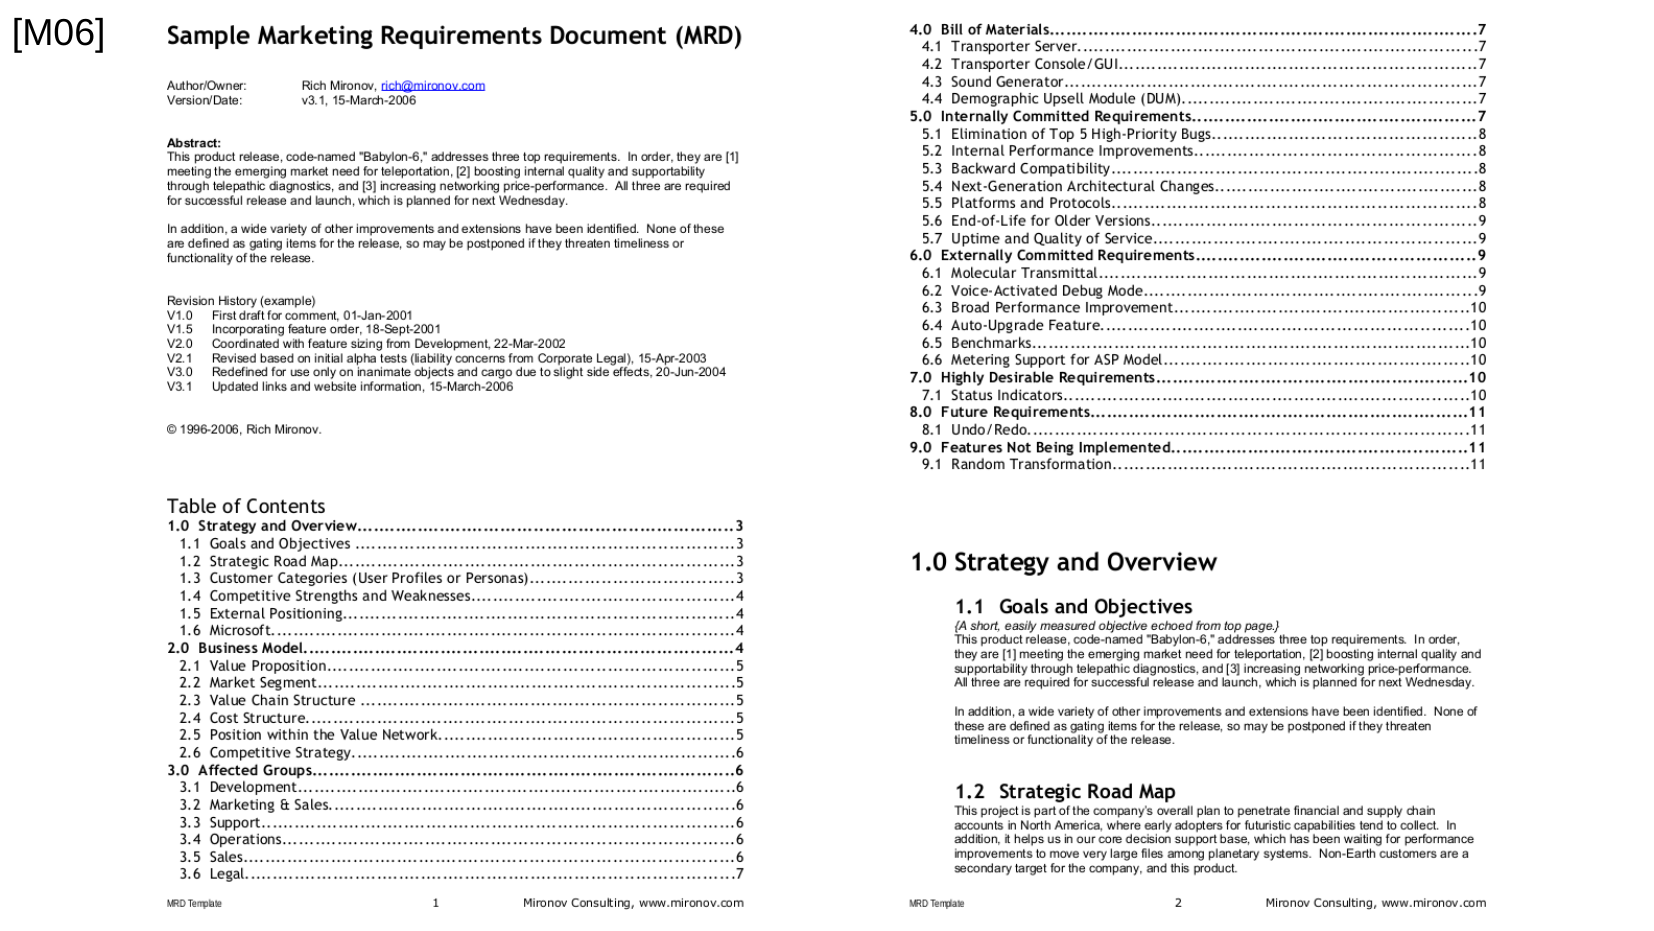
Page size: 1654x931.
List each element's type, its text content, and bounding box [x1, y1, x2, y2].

picture [167, 23, 1487, 910]
text_box [M06] [0, 0, 178, 119]
